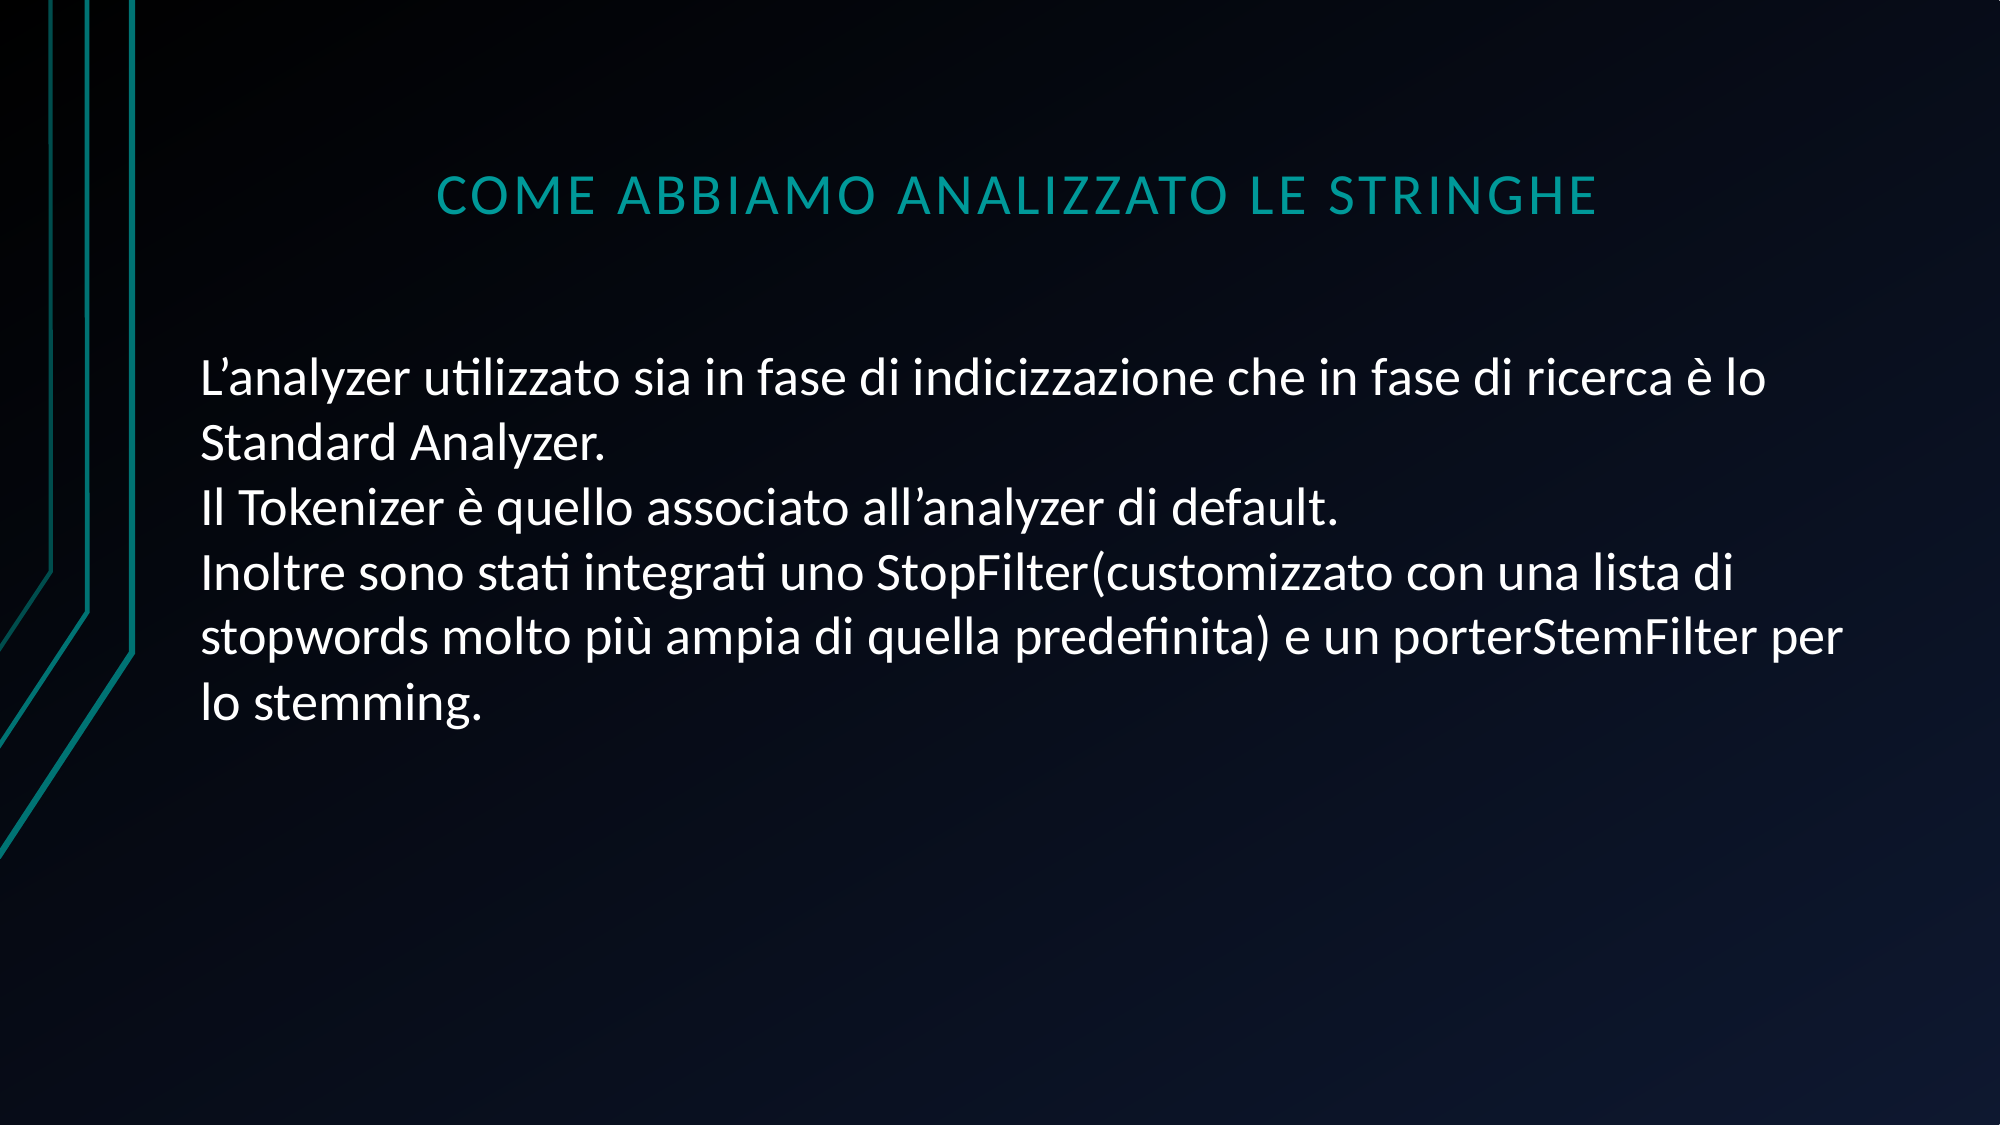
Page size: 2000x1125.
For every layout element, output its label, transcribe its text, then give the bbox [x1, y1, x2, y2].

list [82, 295, 1926, 1087]
text_box [104, 260, 1902, 768]
list Come abbiamo analizzato le stringhe [35, 137, 2000, 237]
list L’analyzer utilizzato sia in fase di indicizzazione che in fase di ricerca è lo Standard Analyzer. Il Tokenizer è quello associato all’analyzer di default. Inoltre sono stati integrati uno StopFilter(customizzato con una lista di stopwords molto più ampia di quella predefinita) e un porterStemFilter per lo stemming. [129, 331, 1878, 839]
